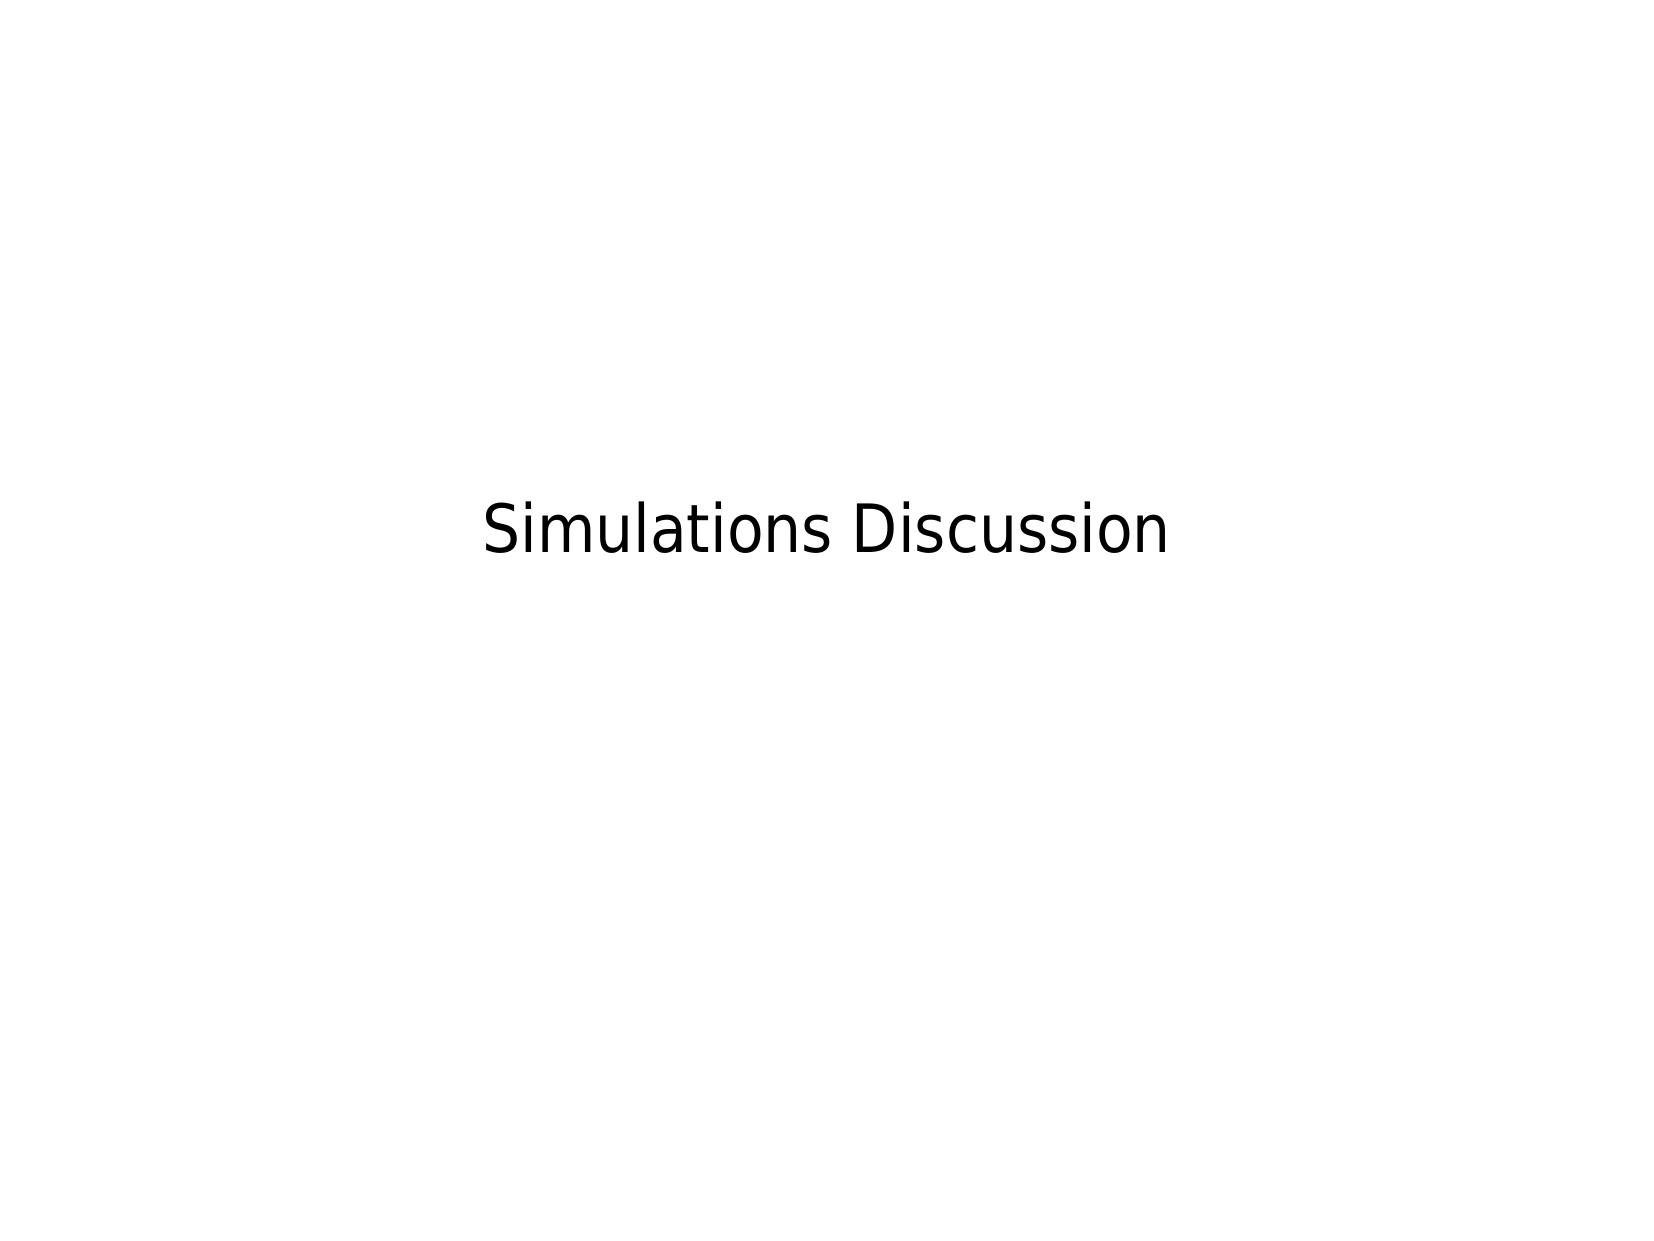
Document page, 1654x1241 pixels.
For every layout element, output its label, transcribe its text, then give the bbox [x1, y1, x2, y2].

subtitle Simulations Discussion [82, 49, 1571, 1010]
